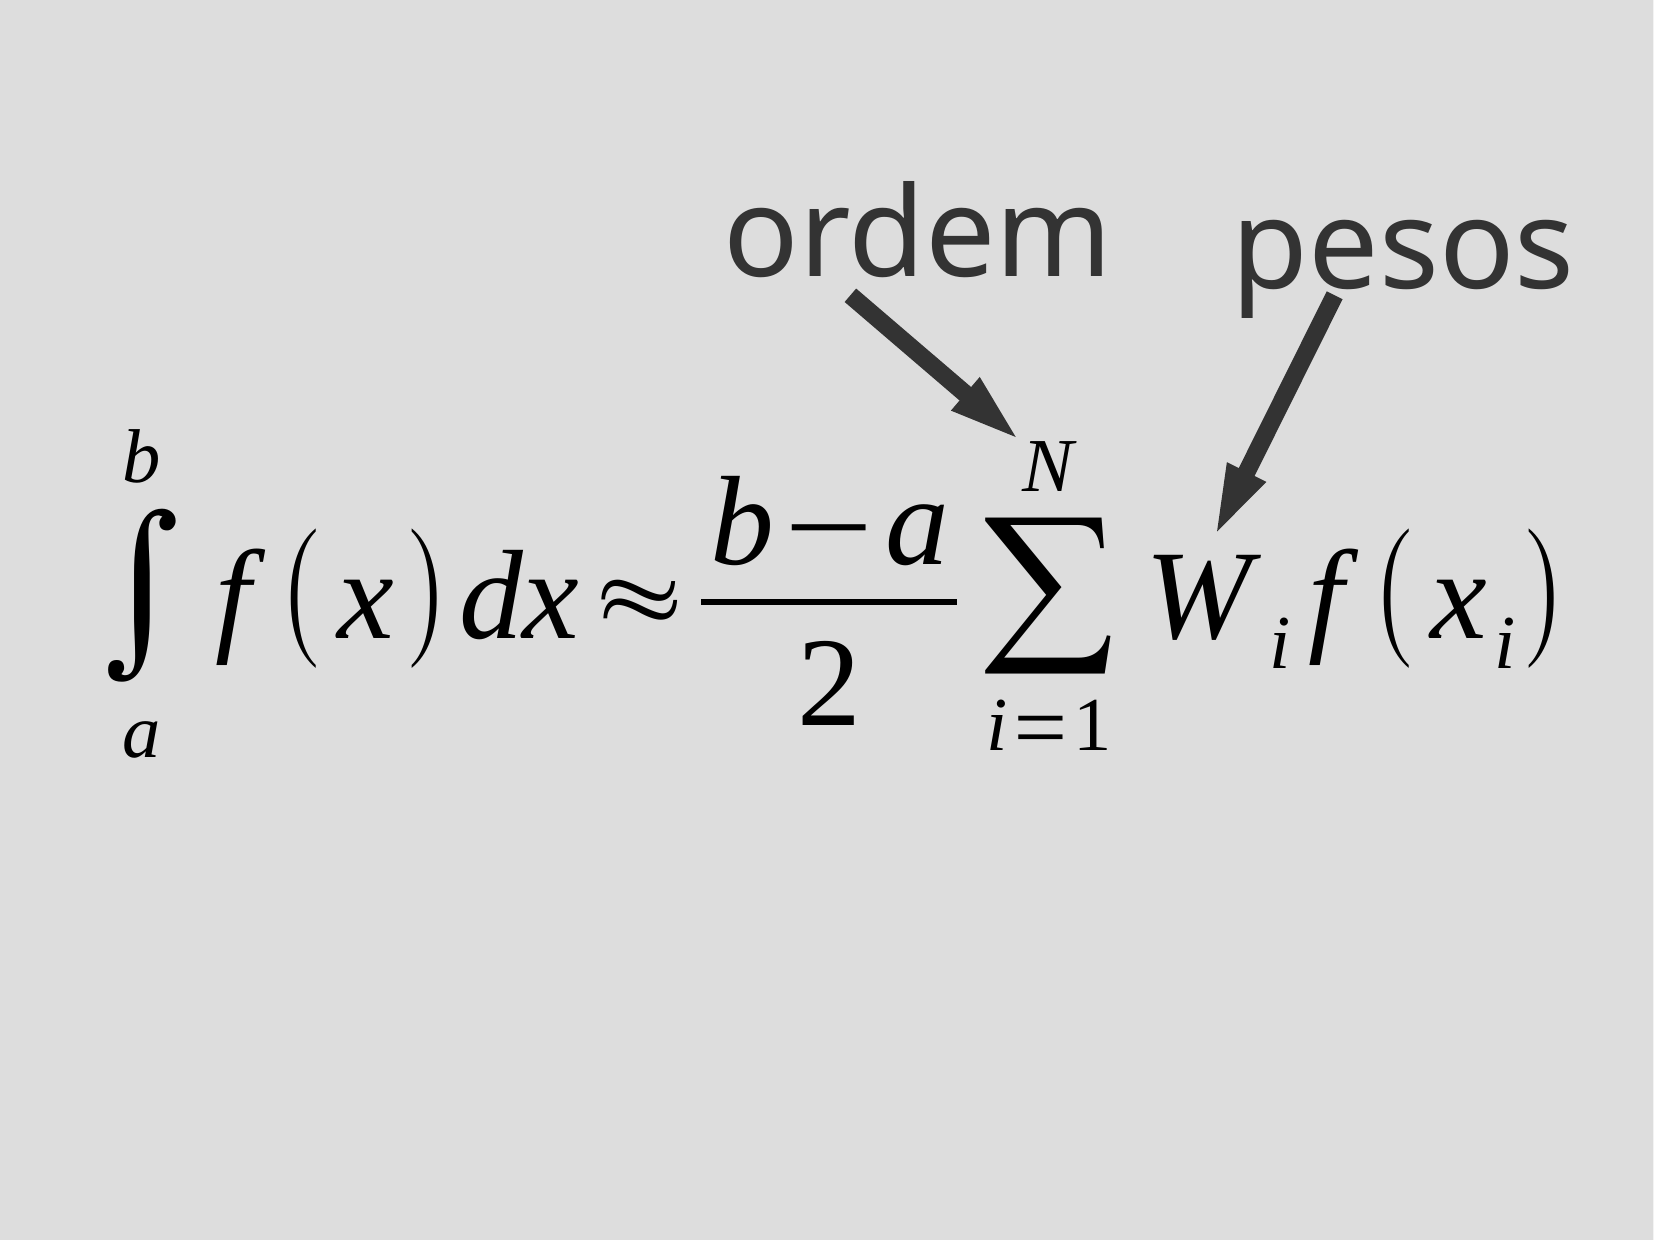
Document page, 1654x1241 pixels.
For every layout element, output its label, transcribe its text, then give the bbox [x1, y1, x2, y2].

chart [81, 414, 1572, 776]
text_box pesos [1217, 147, 1473, 308]
text_box ordem [708, 135, 979, 296]
